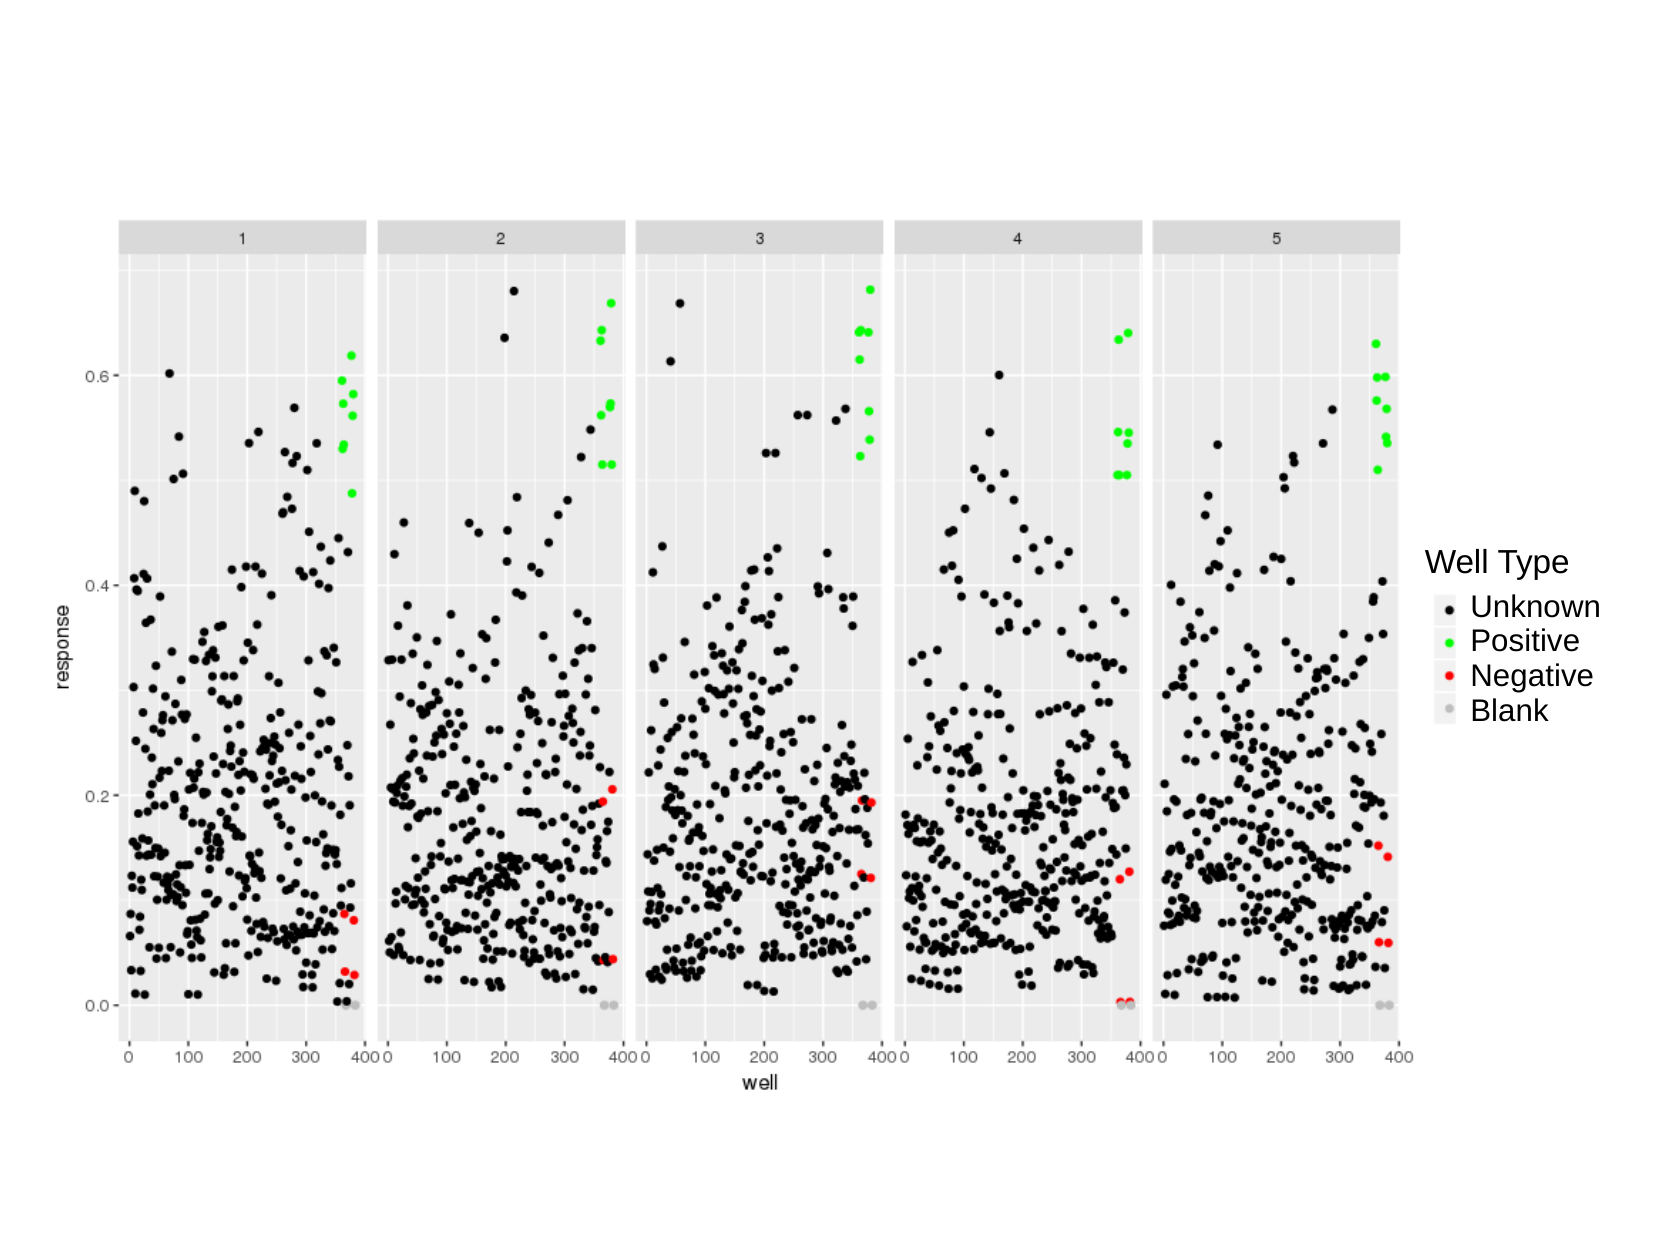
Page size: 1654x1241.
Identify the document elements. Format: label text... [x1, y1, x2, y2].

picture [49, 213, 1473, 1097]
text_box Well Type [1410, 536, 1585, 589]
text_box Unknown Positive Negative Blank [1455, 581, 1616, 736]
